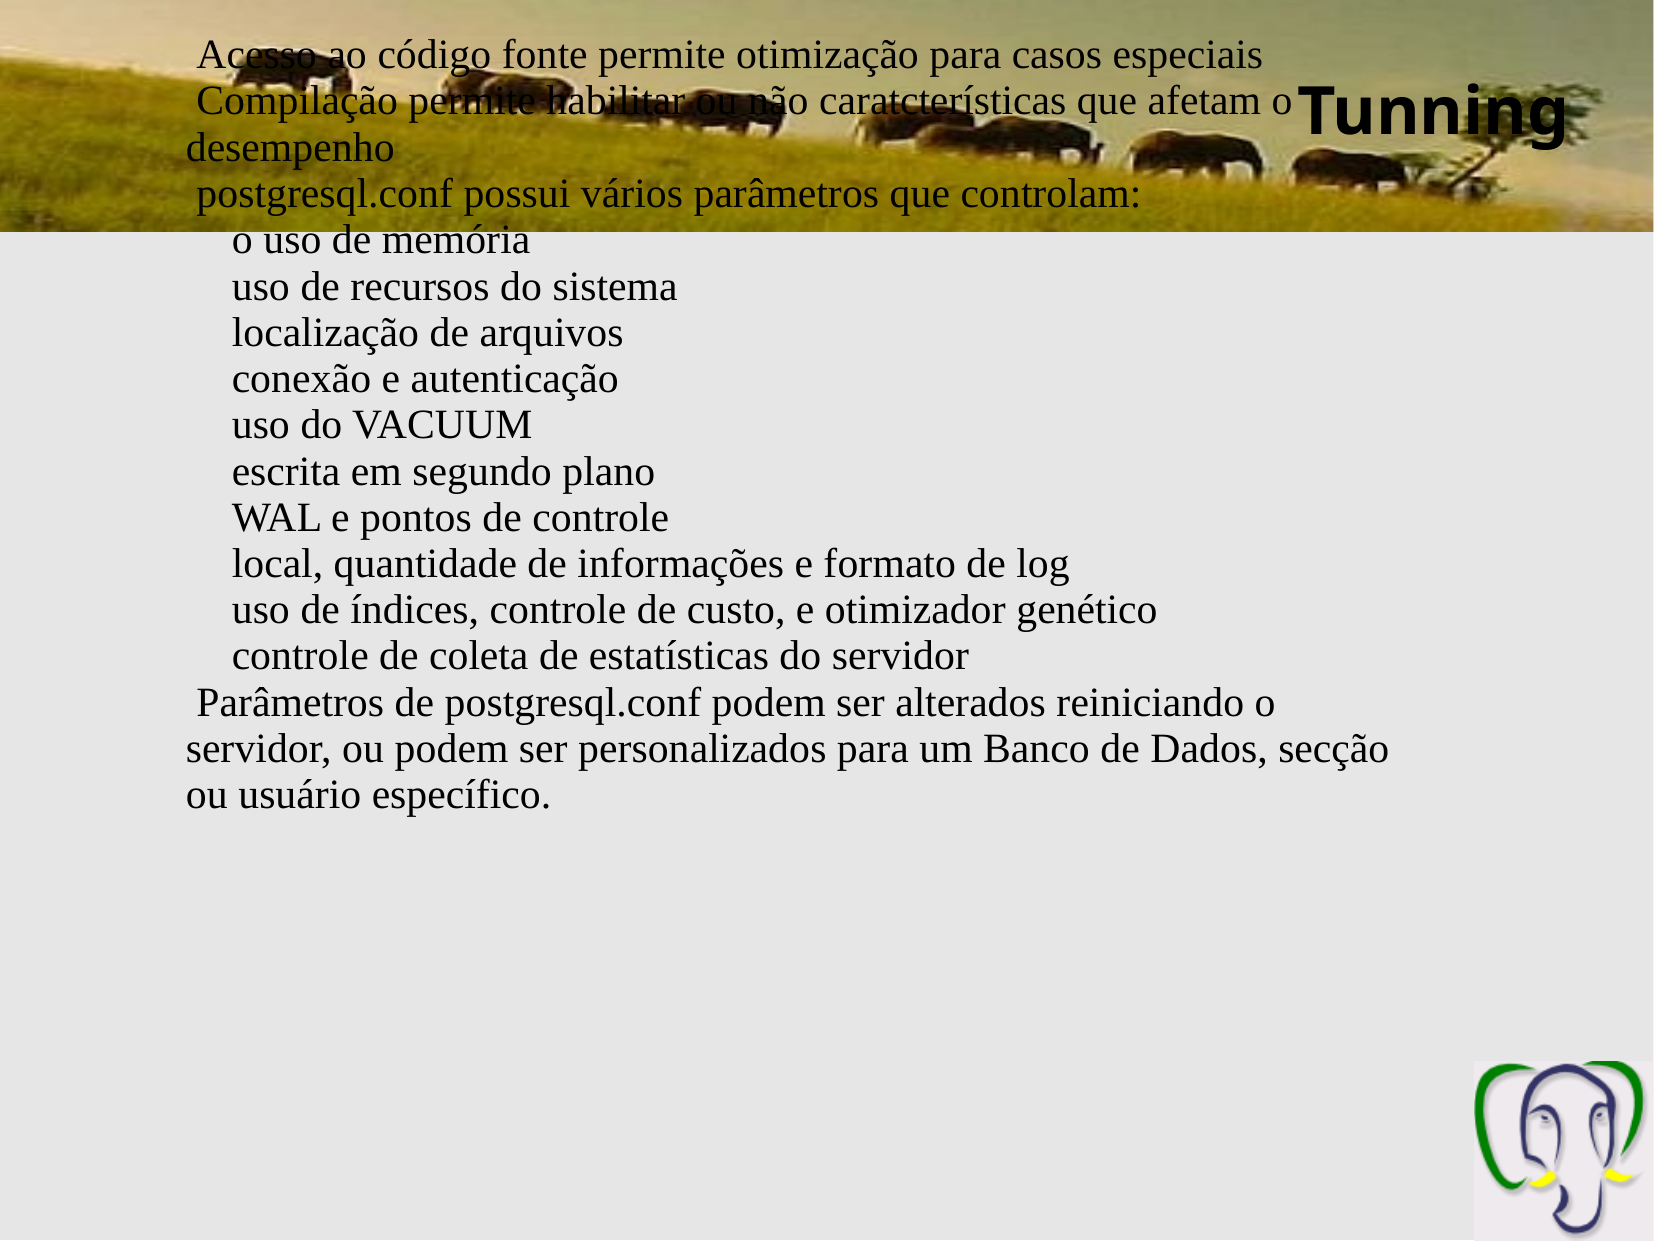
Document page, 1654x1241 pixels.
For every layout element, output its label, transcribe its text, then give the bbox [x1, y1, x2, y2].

text_box Tunning [1412, 55, 1585, 168]
text_box Acesso ao código fonte permite otimização para casos especiais Compilação permite habilitar ou não caratcterísticas que afetam o desempenho postgresql.conf possui vários parâmetros que controlam: o uso de memória uso de recursos do sistema localização de arquivos conexão e autenticação uso do VACUUM escrita em segundo plano WAL e pontos de controle local, quantidade de informações e formato de log uso de índices, controle de custo, e otimizador genético controle de coleta de estatísticas do servidor Parâmetros de postgresql.conf podem ser alterados reiniciando o servidor, ou podem ser personalizados para um Banco de Dados, secção ou usuário específico. [171, 23, 1412, 1124]
picture [0, 0, 1654, 232]
picture [1474, 1061, 1654, 1241]
